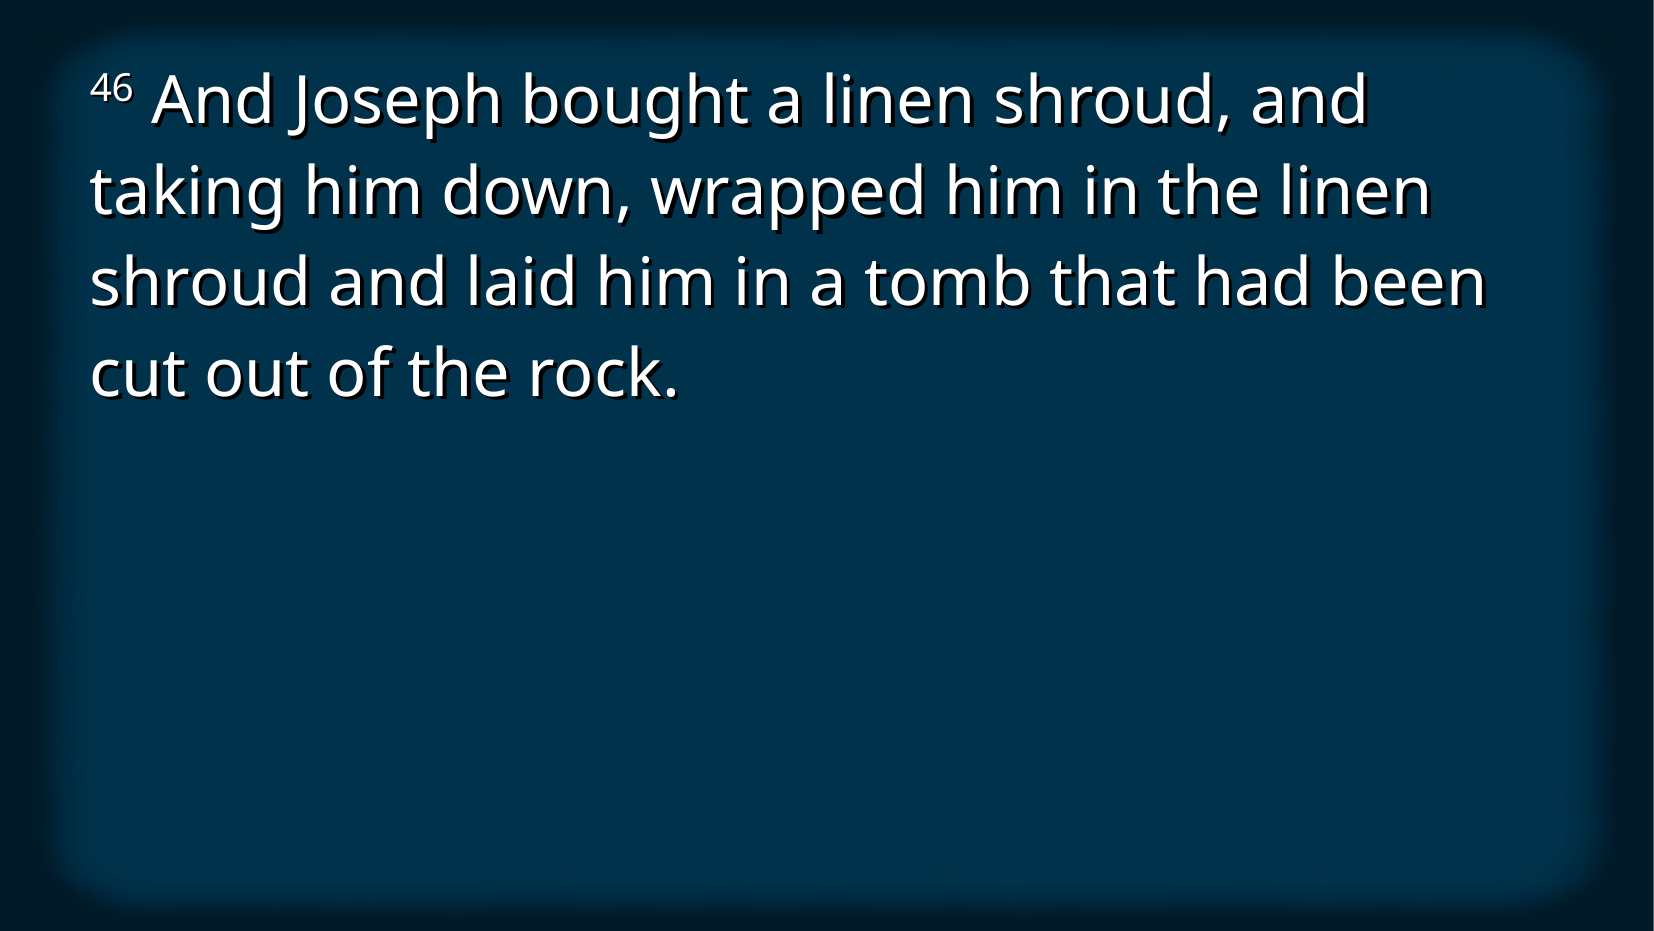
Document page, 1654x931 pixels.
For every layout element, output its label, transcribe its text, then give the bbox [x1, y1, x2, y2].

text_box 46 And Joseph bought a linen shroud, and taking him down, wrapped him in the linen shroud and laid him in a tomb that had been cut out of the rock. [75, 45, 1591, 415]
picture [0, 0, 1654, 931]
